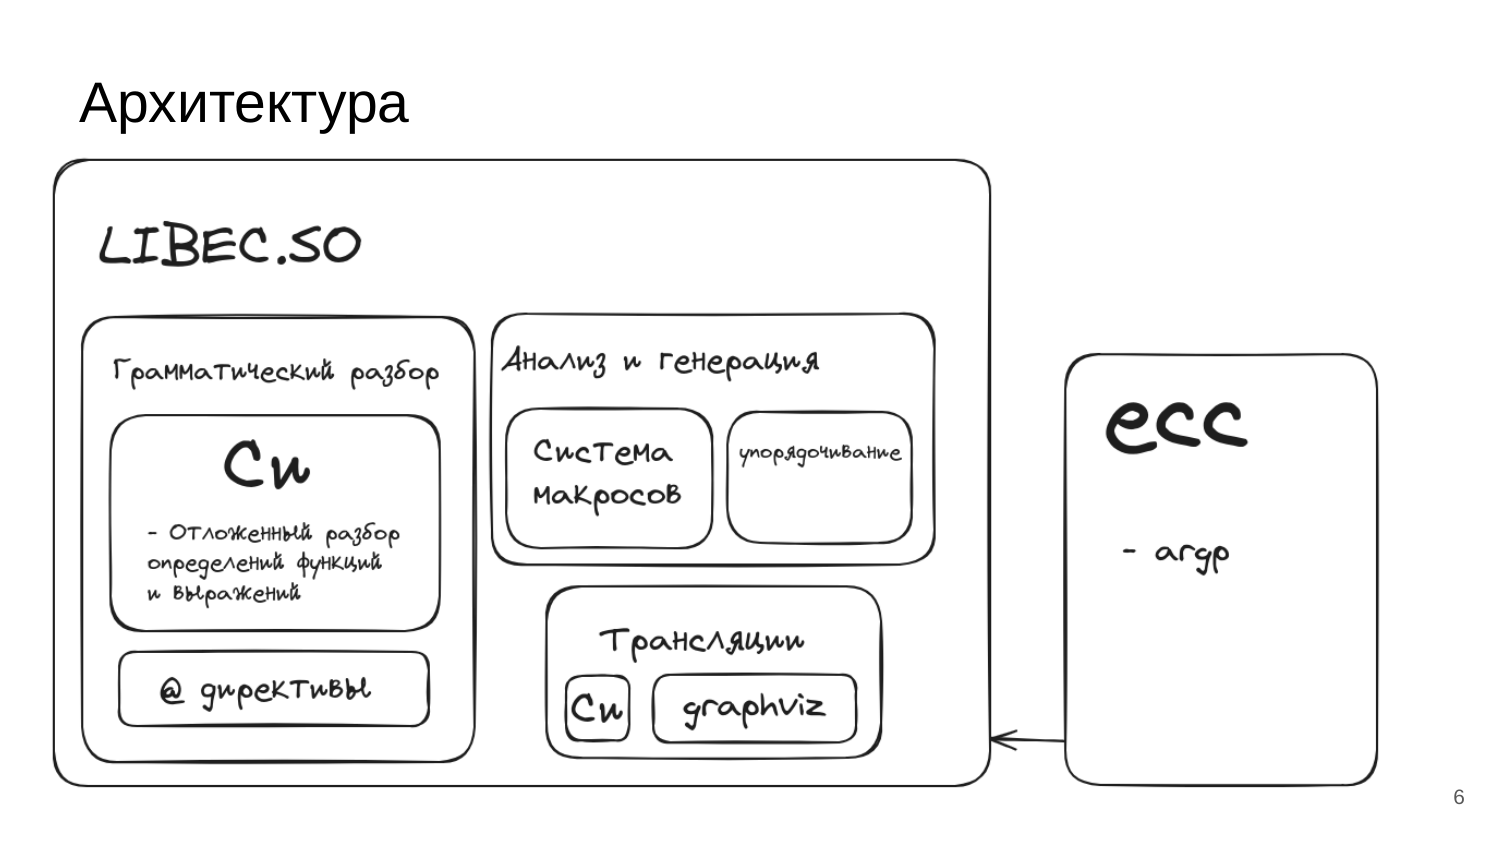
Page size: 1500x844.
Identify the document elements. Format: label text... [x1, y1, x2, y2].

picture [43, 149, 1388, 797]
title Архитектура [64, 56, 1463, 151]
